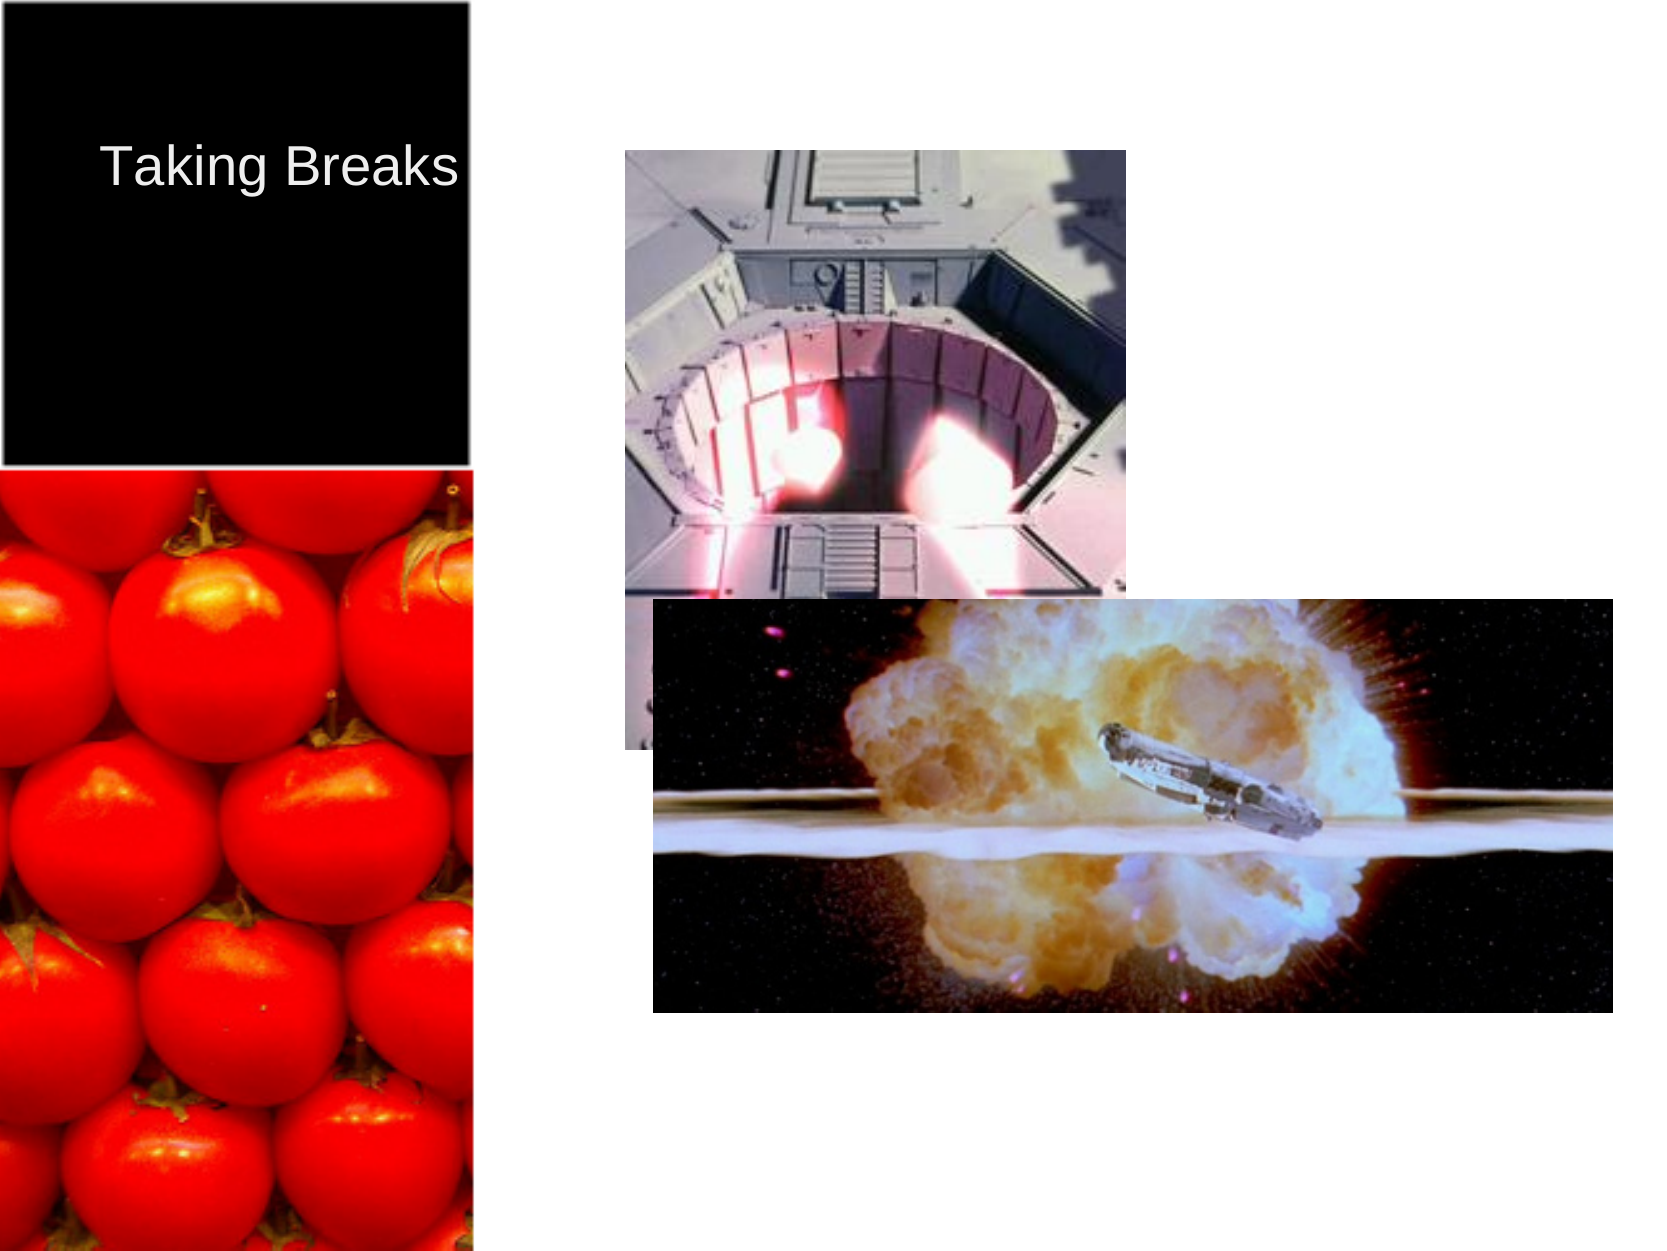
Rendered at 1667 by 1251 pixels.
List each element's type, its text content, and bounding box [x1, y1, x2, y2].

picture [0, 0, 1667, 1251]
text_box Taking Breaks [23, 134, 460, 199]
